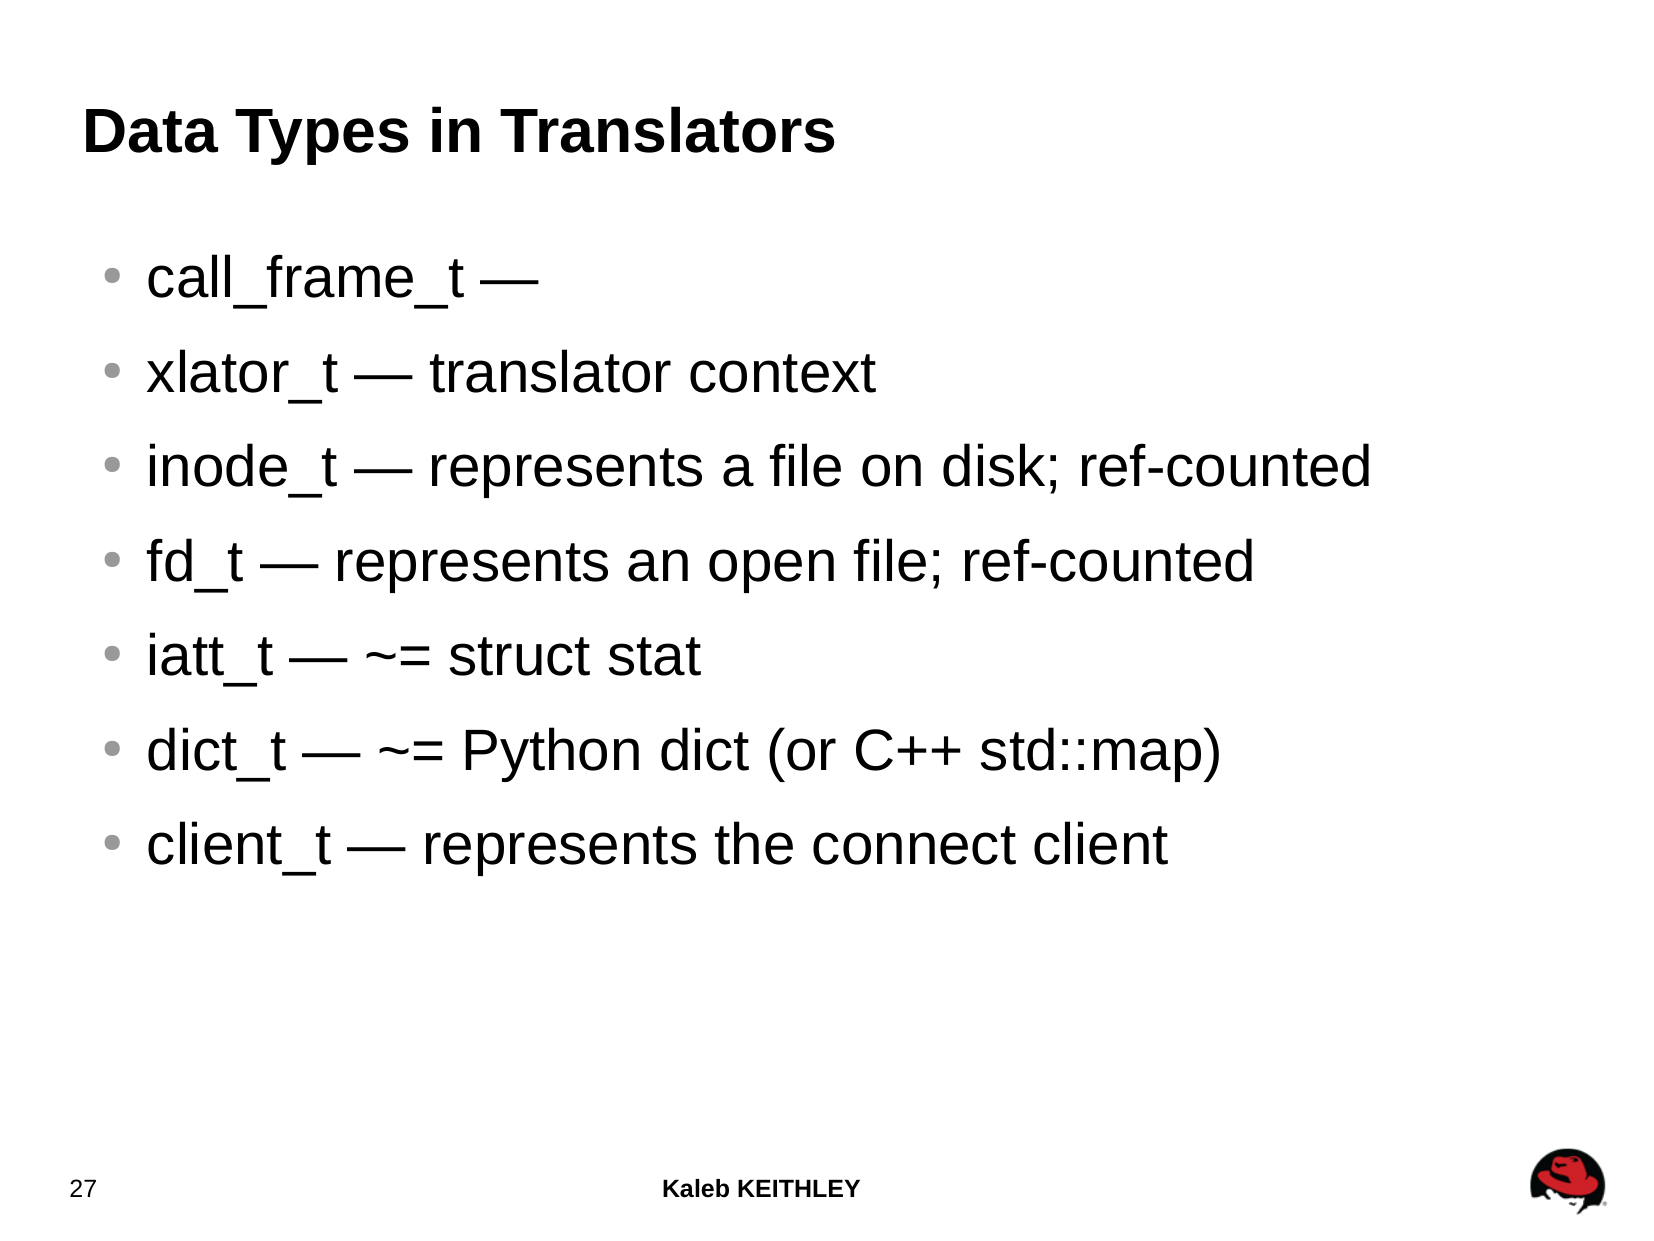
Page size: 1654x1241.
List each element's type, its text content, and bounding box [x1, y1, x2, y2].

list call_frame_t — xlator_t — translator context inode_t — represents a file on disk; ref-counted fd_t — represents an open file; ref-counted iatt_t — ~= struct stat dict_t — ~= Python dict (or C++ std::map) client_t — represents the connect client [86, 244, 1576, 1039]
title Data Types in Translators [82, 37, 1571, 226]
picture [1529, 1146, 1613, 1224]
